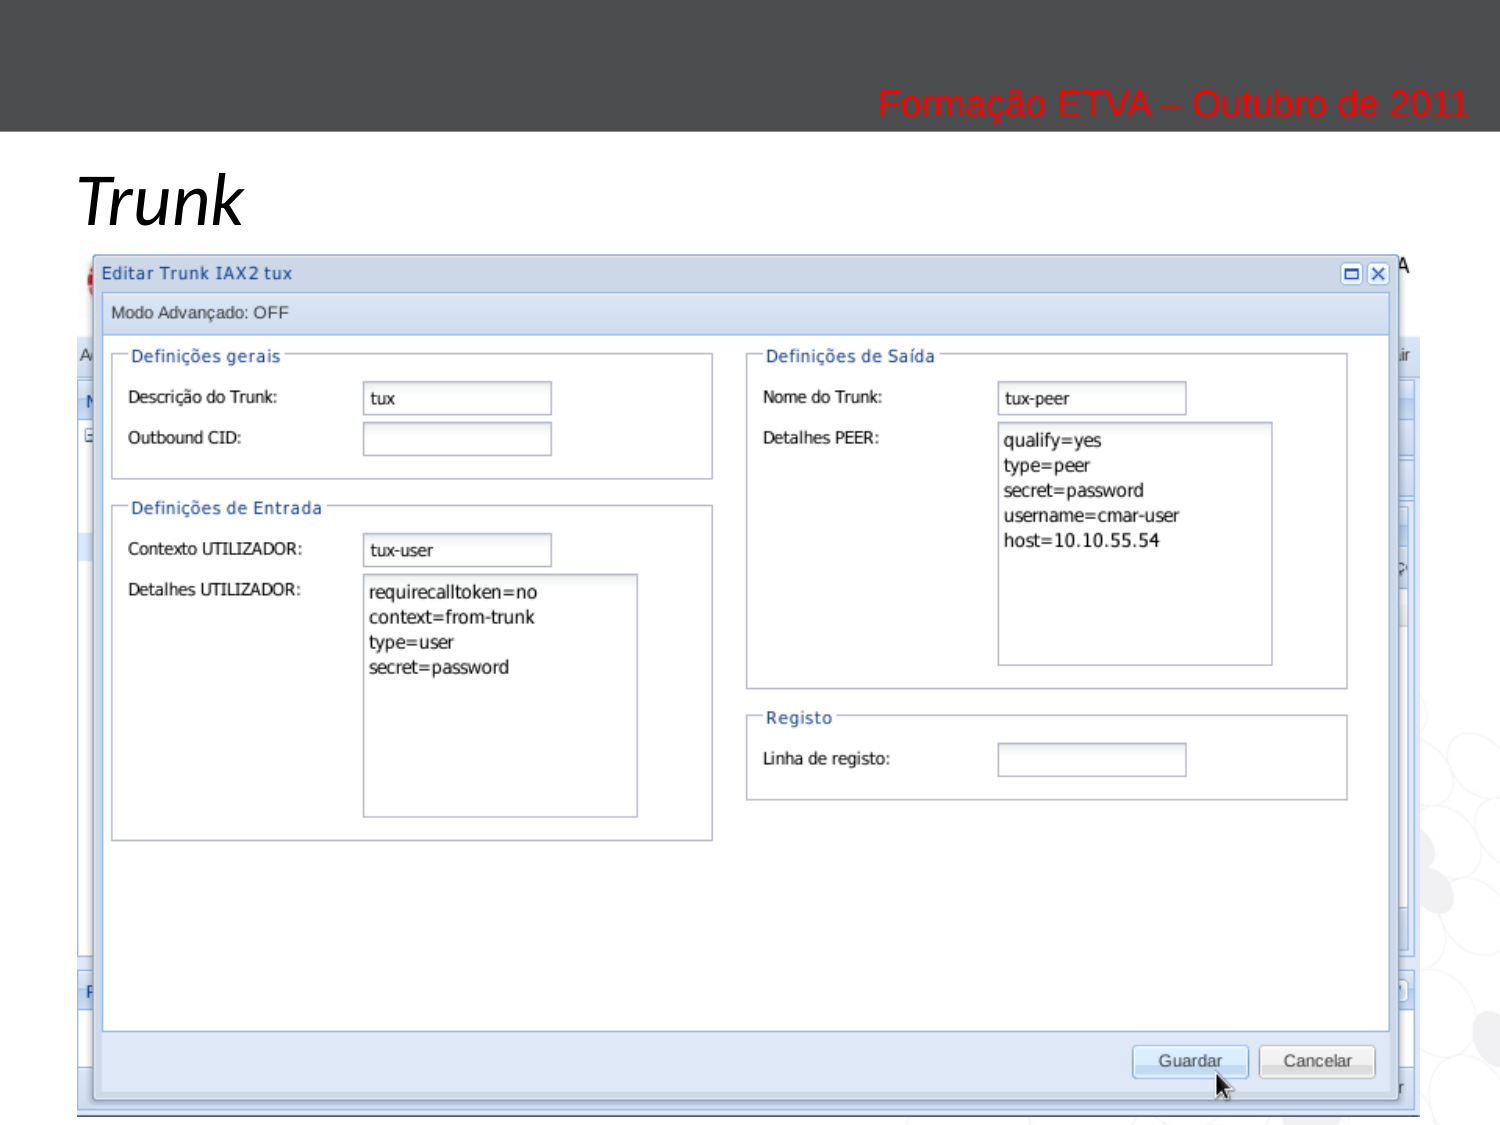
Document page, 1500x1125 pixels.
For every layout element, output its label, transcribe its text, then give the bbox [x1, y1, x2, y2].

title Trunk [75, 112, 1425, 301]
picture [0, 0, 1500, 1125]
